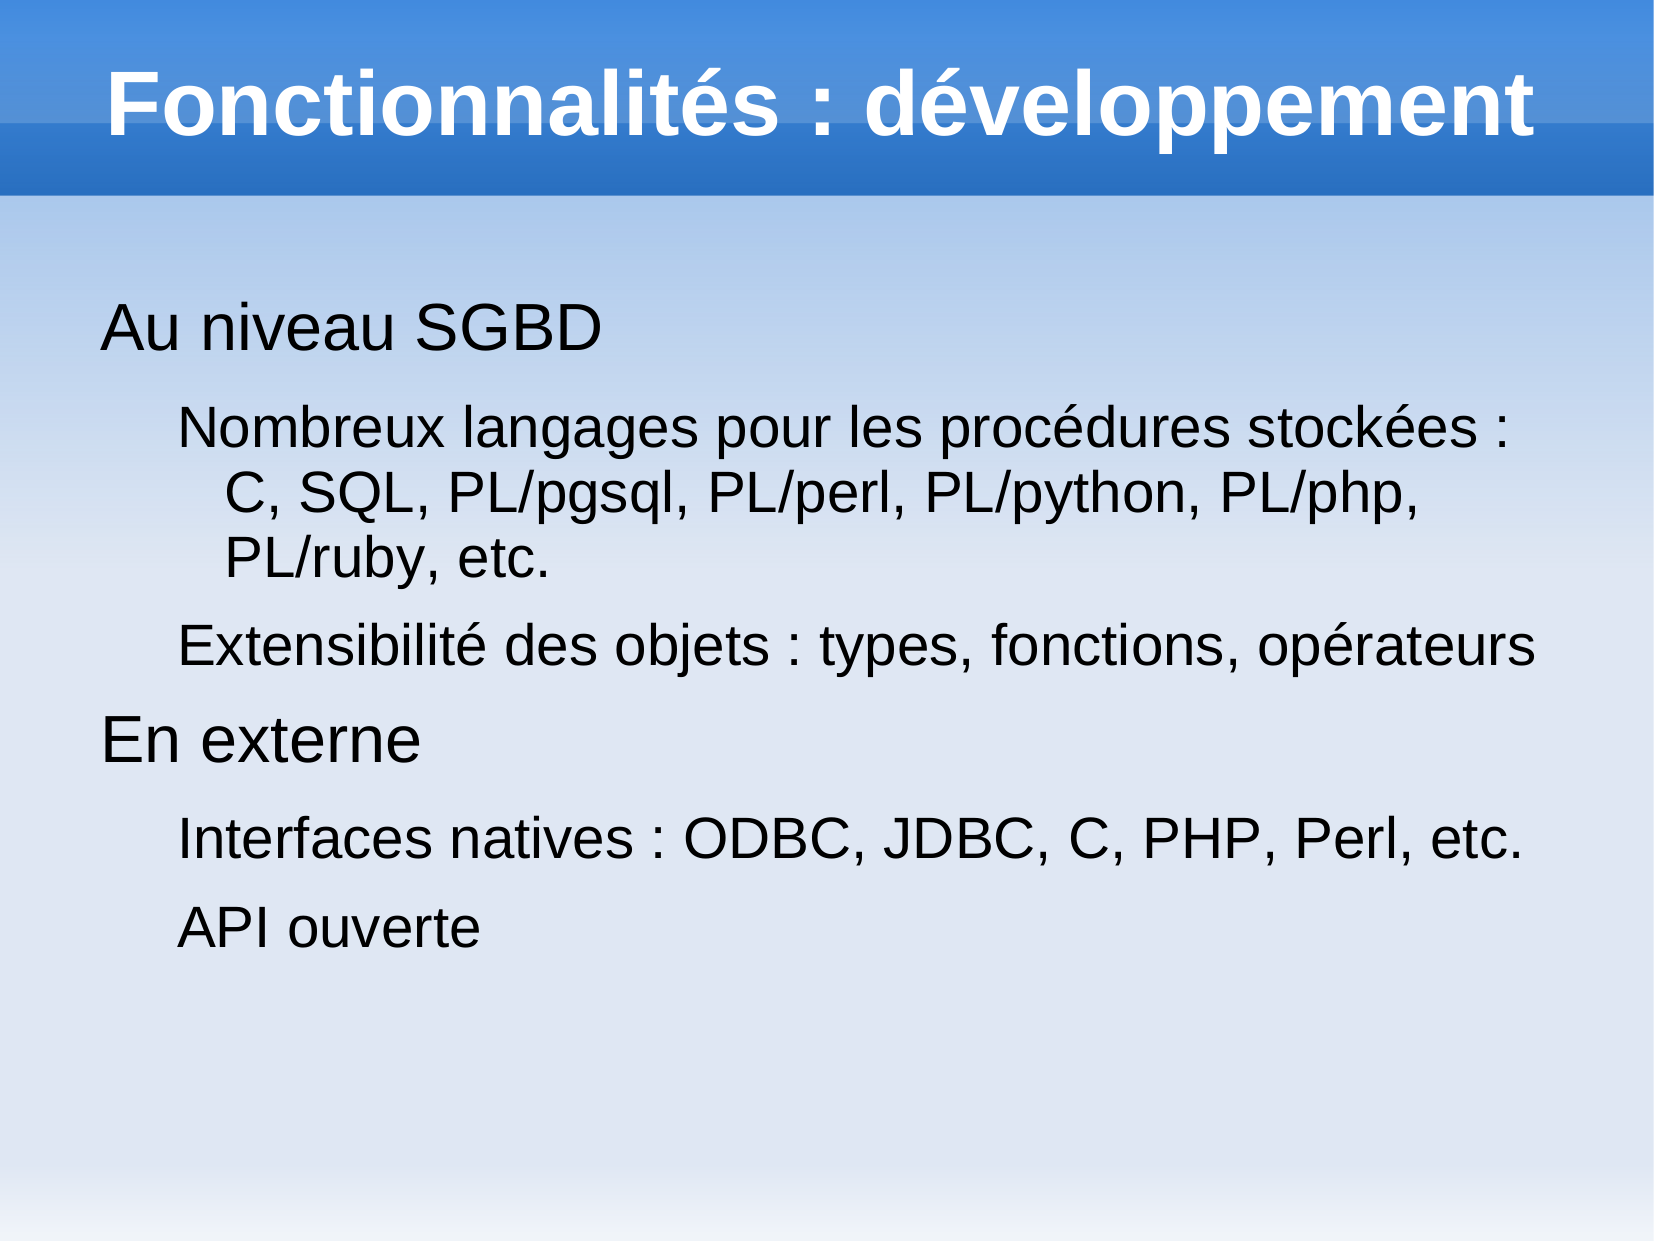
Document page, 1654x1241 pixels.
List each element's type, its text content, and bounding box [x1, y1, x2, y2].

list Au niveau SGBD Nombreux langages pour les procédures stockées : C, SQL, PL/pgsql, PL/perl, PL/python, PL/php, PL/ruby, etc. Extensibilité des objets : types, fonctions, opérateurs En externe Interfaces natives : ODBC, JDBC, C, PHP, Perl, etc. API ouverte [82, 290, 1571, 1167]
title Fonctionnalités : développement [76, 7, 1565, 200]
picture [0, 0, 1654, 1241]
